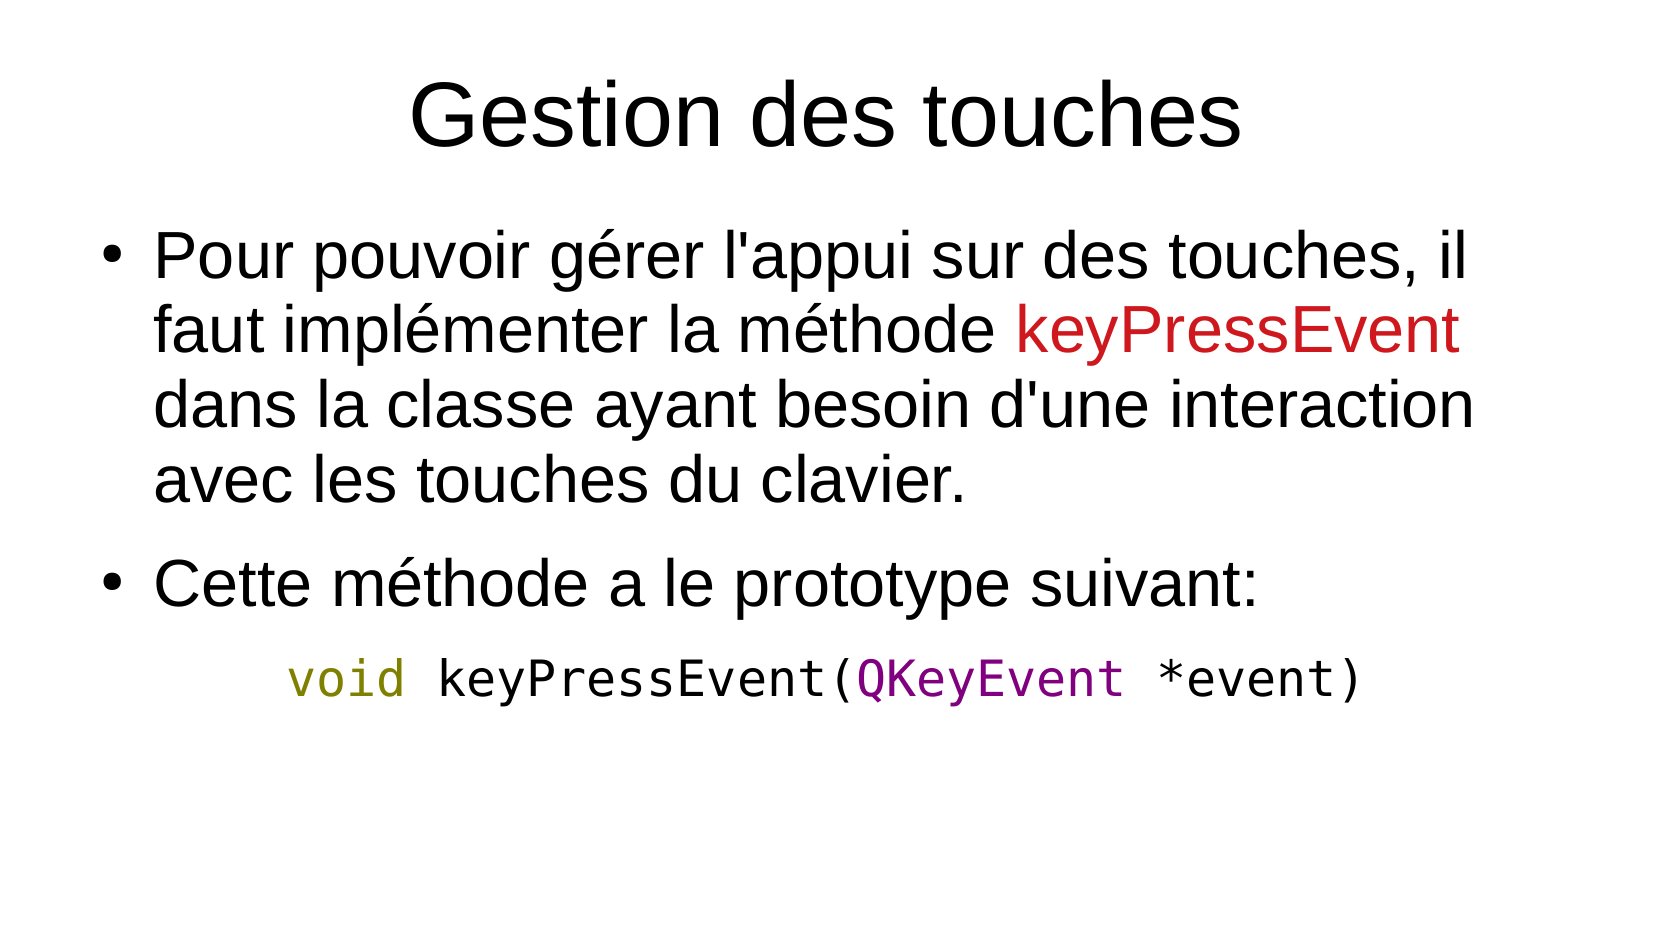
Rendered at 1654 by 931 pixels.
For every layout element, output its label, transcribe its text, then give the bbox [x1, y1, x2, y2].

title Gestion des touches [82, 37, 1571, 193]
list Pour pouvoir gérer l'appui sur des touches, il faut implémenter la méthode keyPressEvent dans la classe ayant besoin d'une interaction avec les touches du clavier. Cette méthode a le prototype suivant: void keyPressEvent(QKeyEvent *event) [82, 217, 1571, 758]
